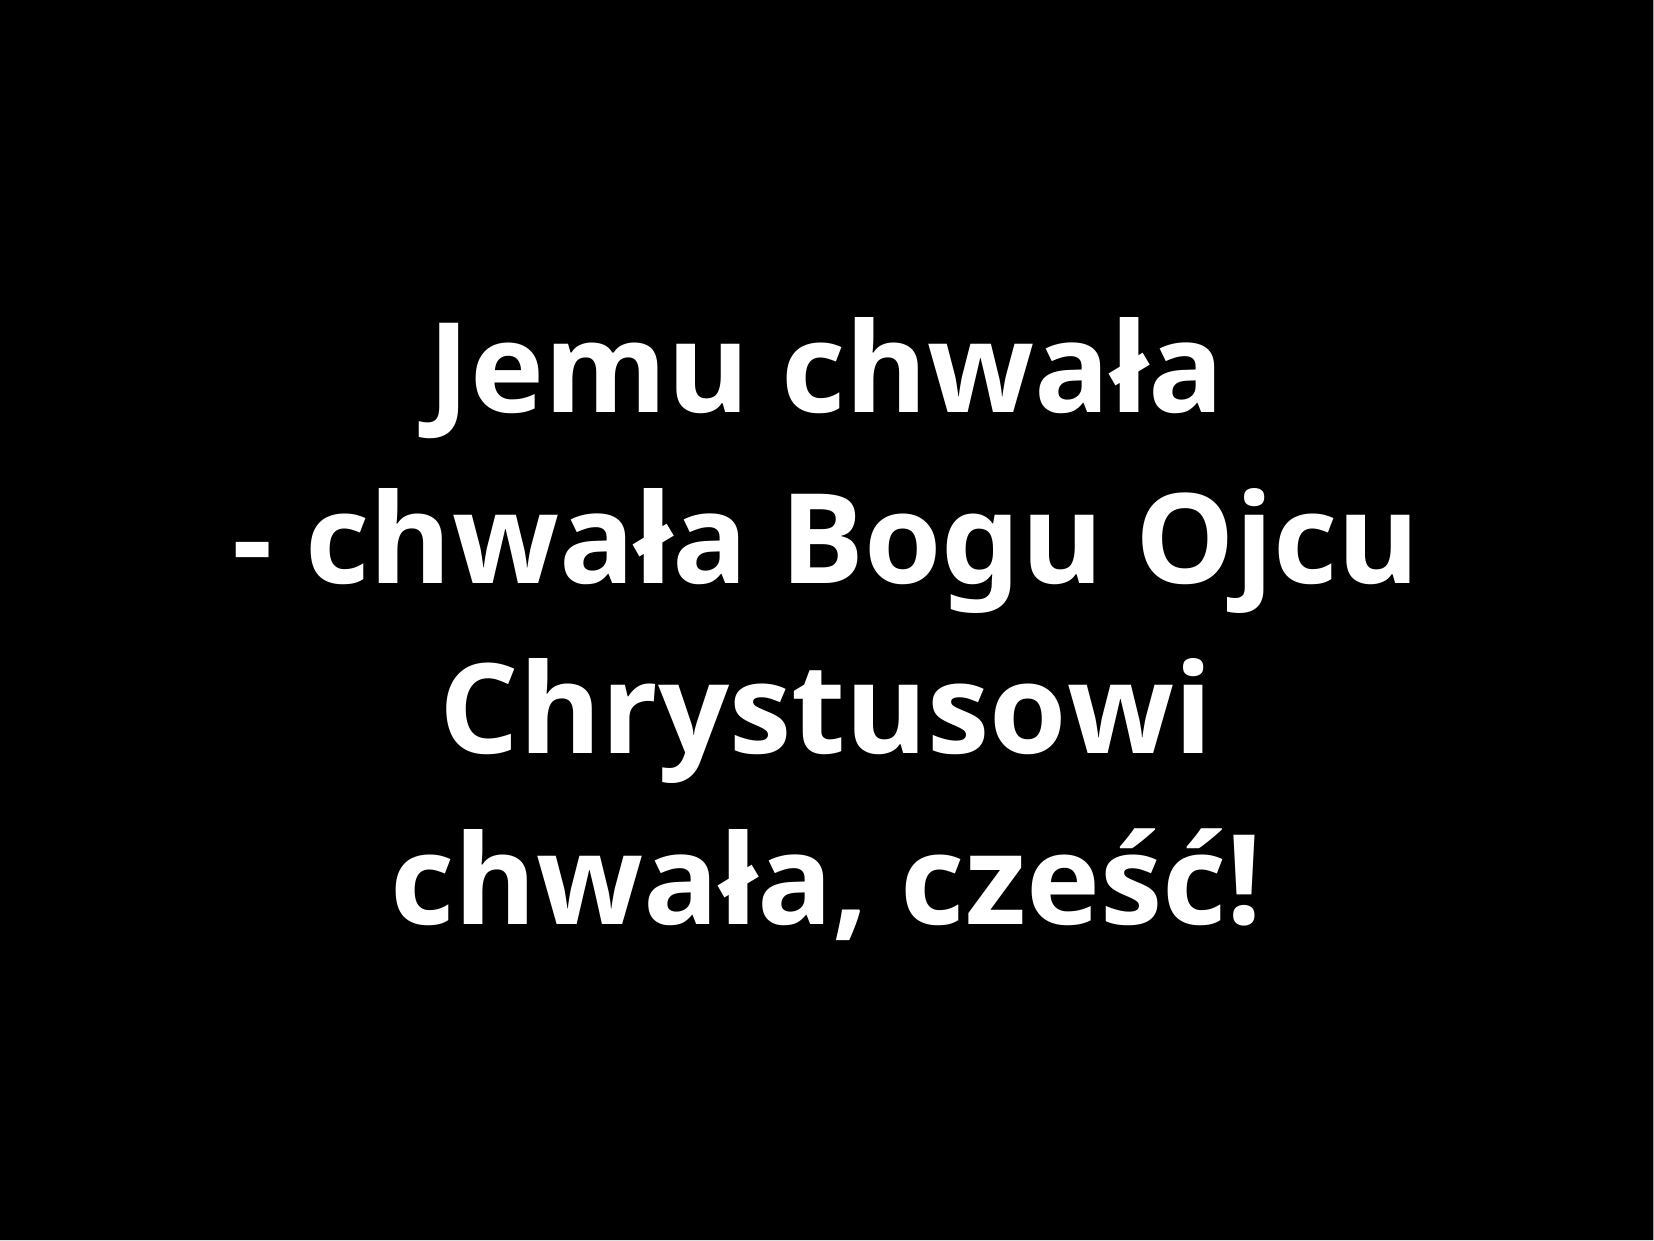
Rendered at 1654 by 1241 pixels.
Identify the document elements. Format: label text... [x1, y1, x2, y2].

title Jemu chwała - chwała Bogu Ojcu Chrystusowi chwała, cześć! [0, 0, 1654, 1241]
